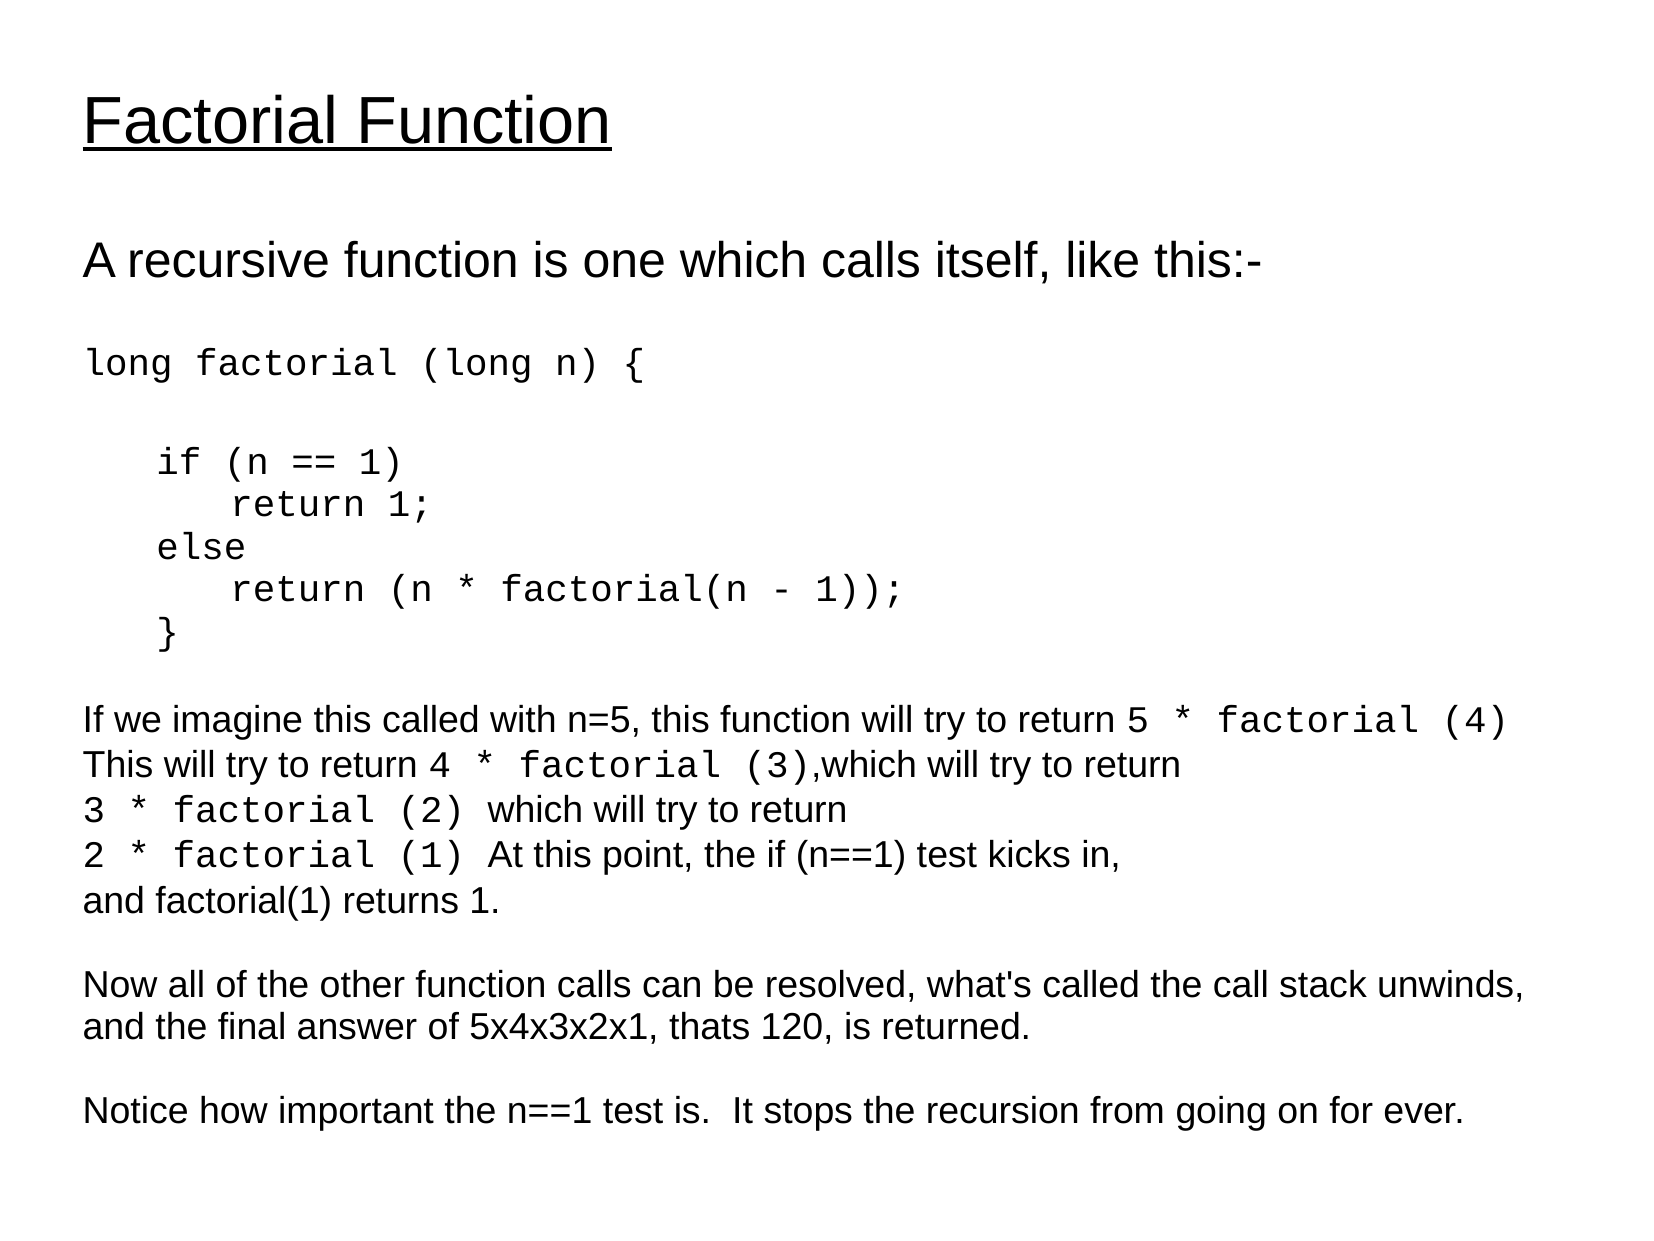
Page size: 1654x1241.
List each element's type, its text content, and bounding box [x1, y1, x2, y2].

subtitle Factorial Function A recursive function is one which calls itself, like this:- long factorial (long n) { if (n == 1) return 1; else return (n * factorial(n - 1)); } If we imagine this called with n=5, this function will try to return 5 * factorial (4) This will try to return 4 * factorial (3),which will try to return 3 * factorial (2) which will try to return 2 * factorial (1) At this point, the if (n==1) test kicks in, and factorial(1) returns 1. Now all of the other function calls can be resolved, what's called the call stack unwinds, and the final answer of 5x4x3x2x1, thats 120, is returned. Notice how important the n==1 test is. It stops the recursion from going on for ever. [82, 82, 1595, 1158]
